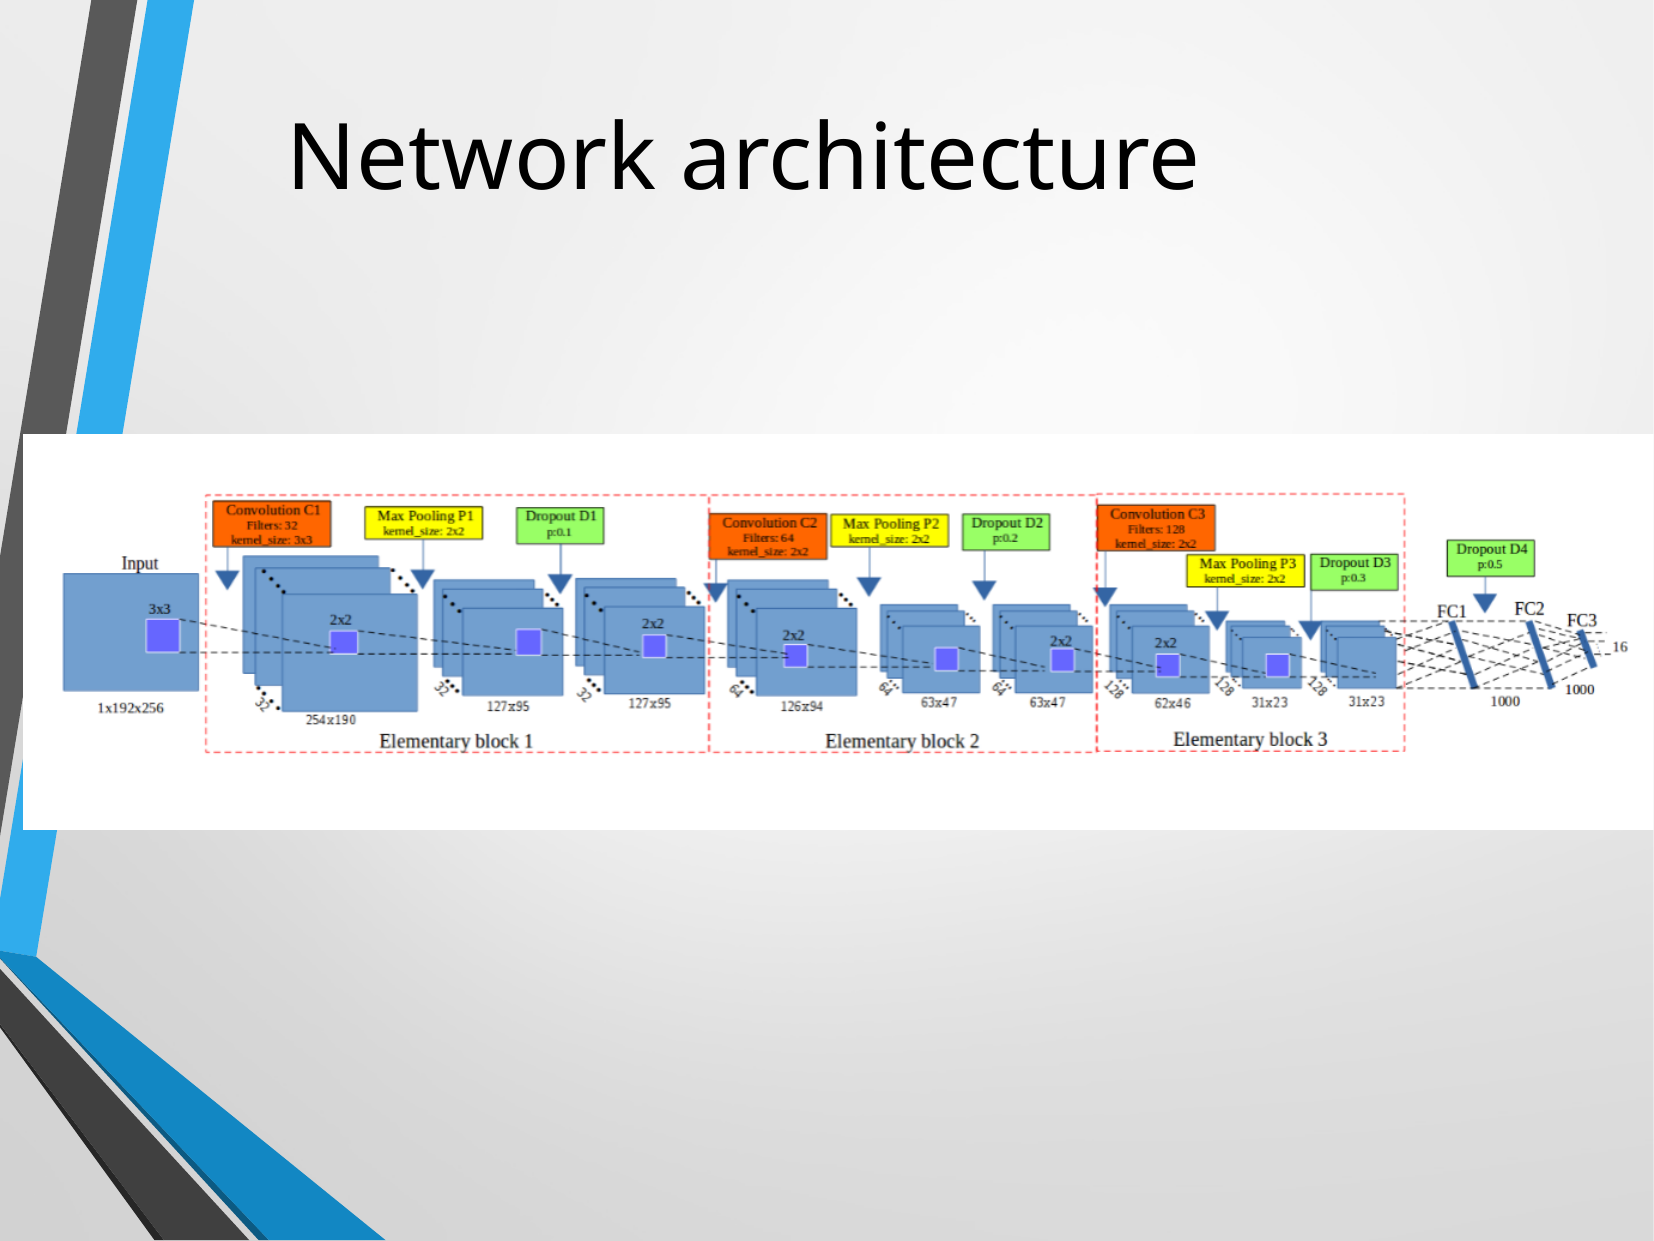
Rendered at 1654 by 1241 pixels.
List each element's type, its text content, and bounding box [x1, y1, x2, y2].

title Network architecture [0, 49, 1489, 257]
picture [23, 434, 1654, 830]
